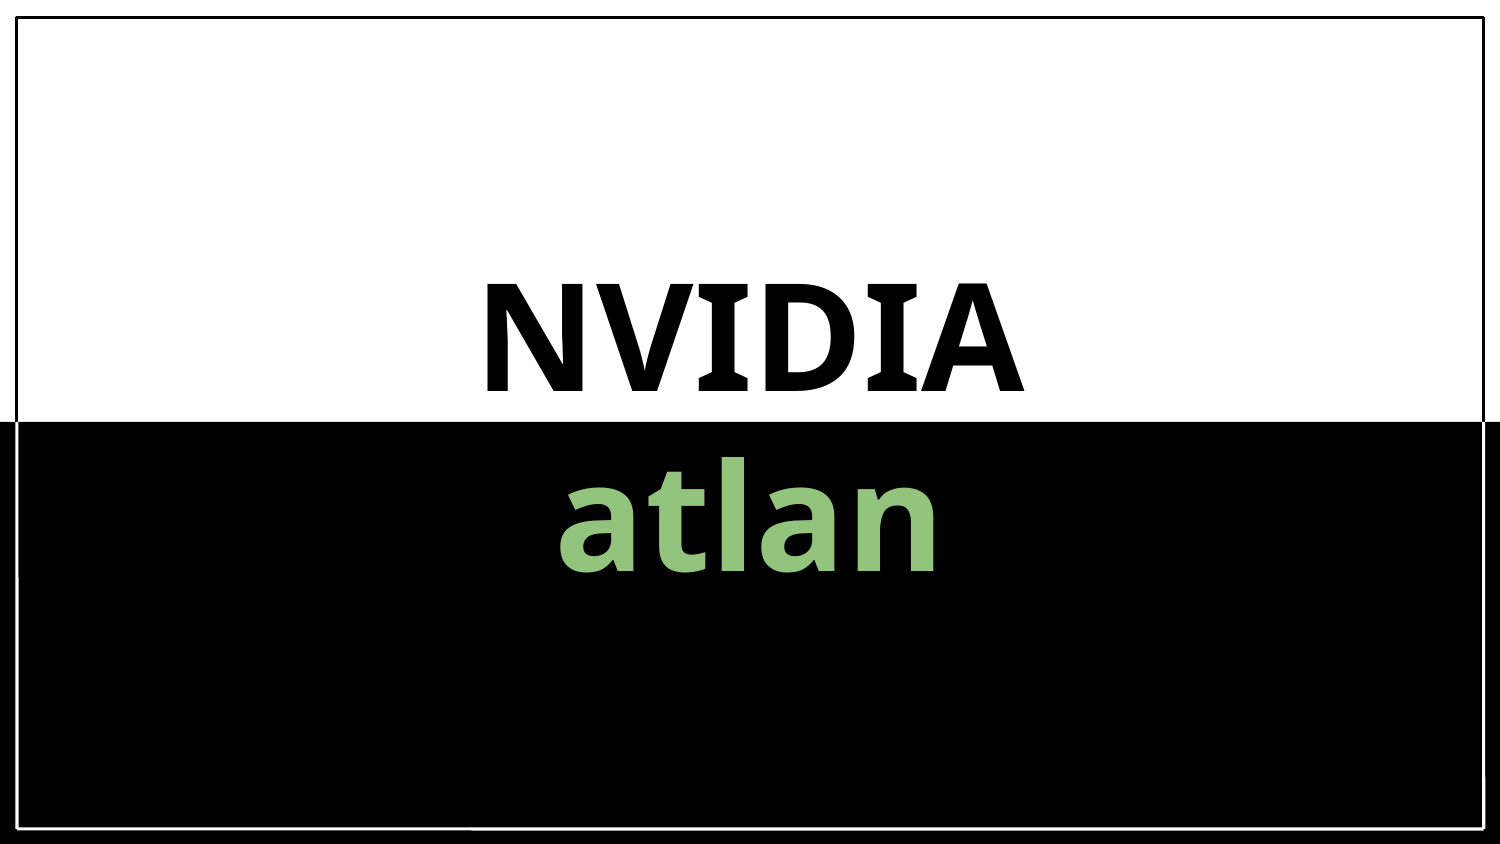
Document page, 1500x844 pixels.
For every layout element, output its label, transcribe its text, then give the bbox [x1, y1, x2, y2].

title NVIDIA atlan [360, 239, 1140, 605]
